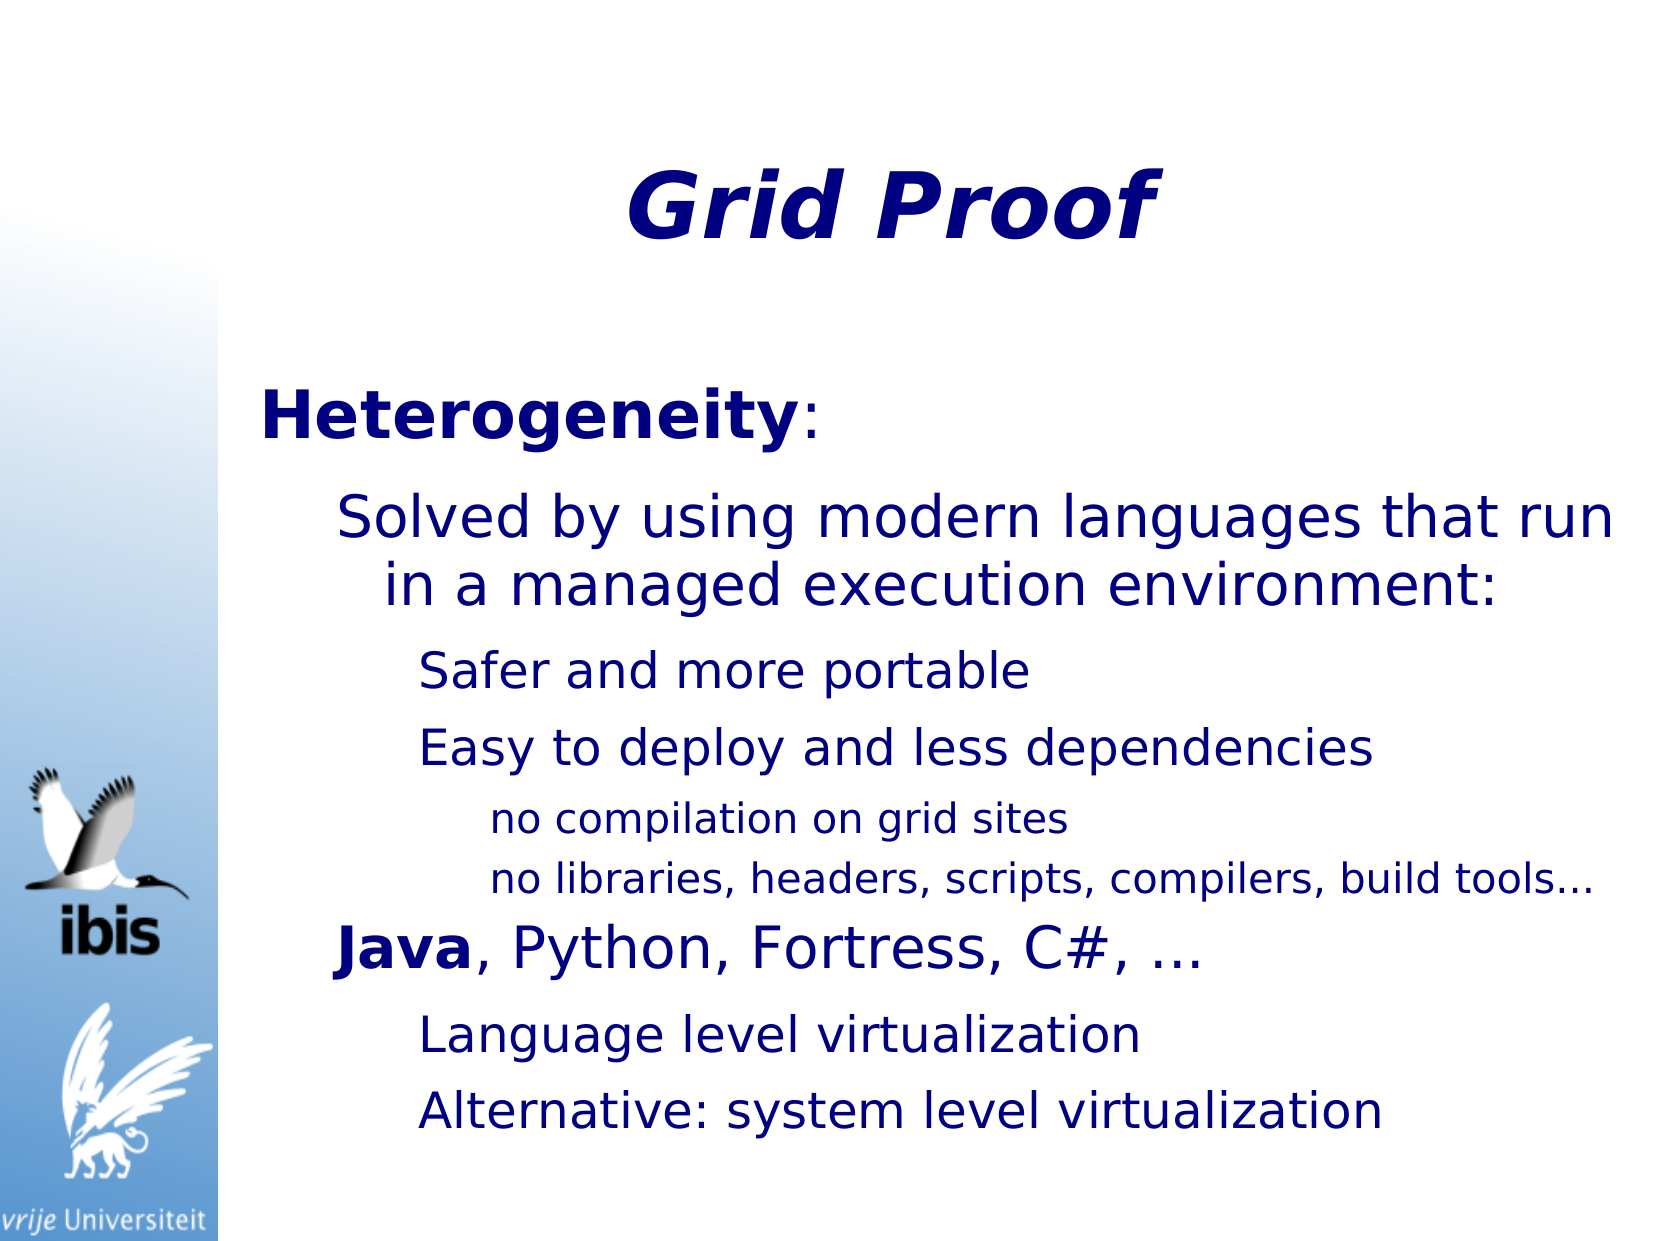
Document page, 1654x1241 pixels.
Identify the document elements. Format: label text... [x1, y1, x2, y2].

picture [0, 0, 218, 1241]
title Grid Proof [248, 102, 1534, 310]
list Heterogeneity: Solved by using modern languages that run in a managed execution environment: Safer and more portable Easy to deploy and less dependencies no compilation on grid sites no libraries, headers, scripts, compilers, build tools... Java, Python, Fortress, C#, ... Language level virtualization Alternative: system level virtualization [241, 376, 1654, 1199]
